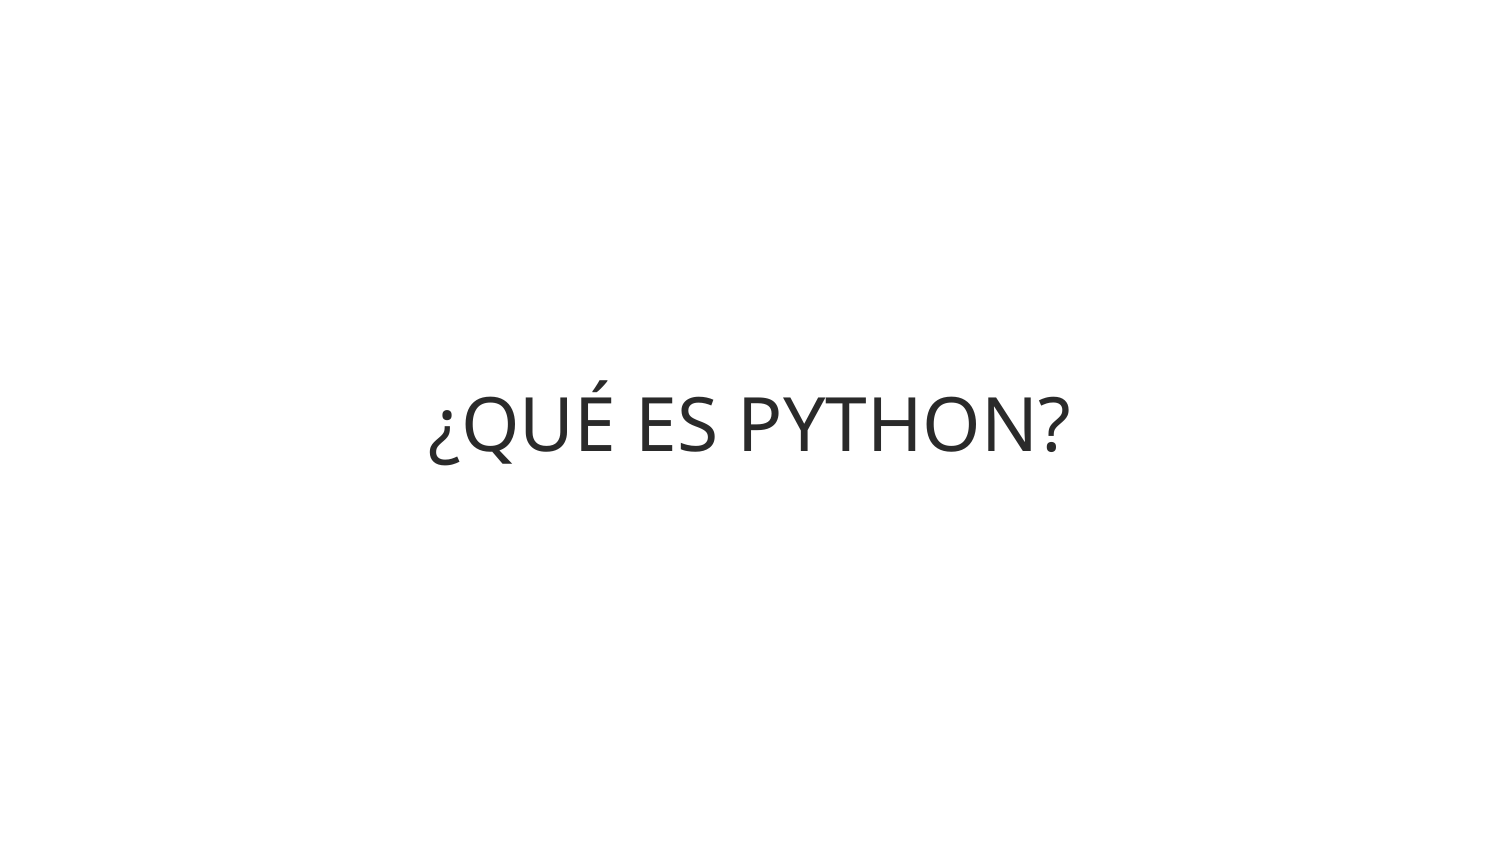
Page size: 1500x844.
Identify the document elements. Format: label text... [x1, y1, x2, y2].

title ¿QUÉ ES PYTHON? [51, 352, 1449, 491]
